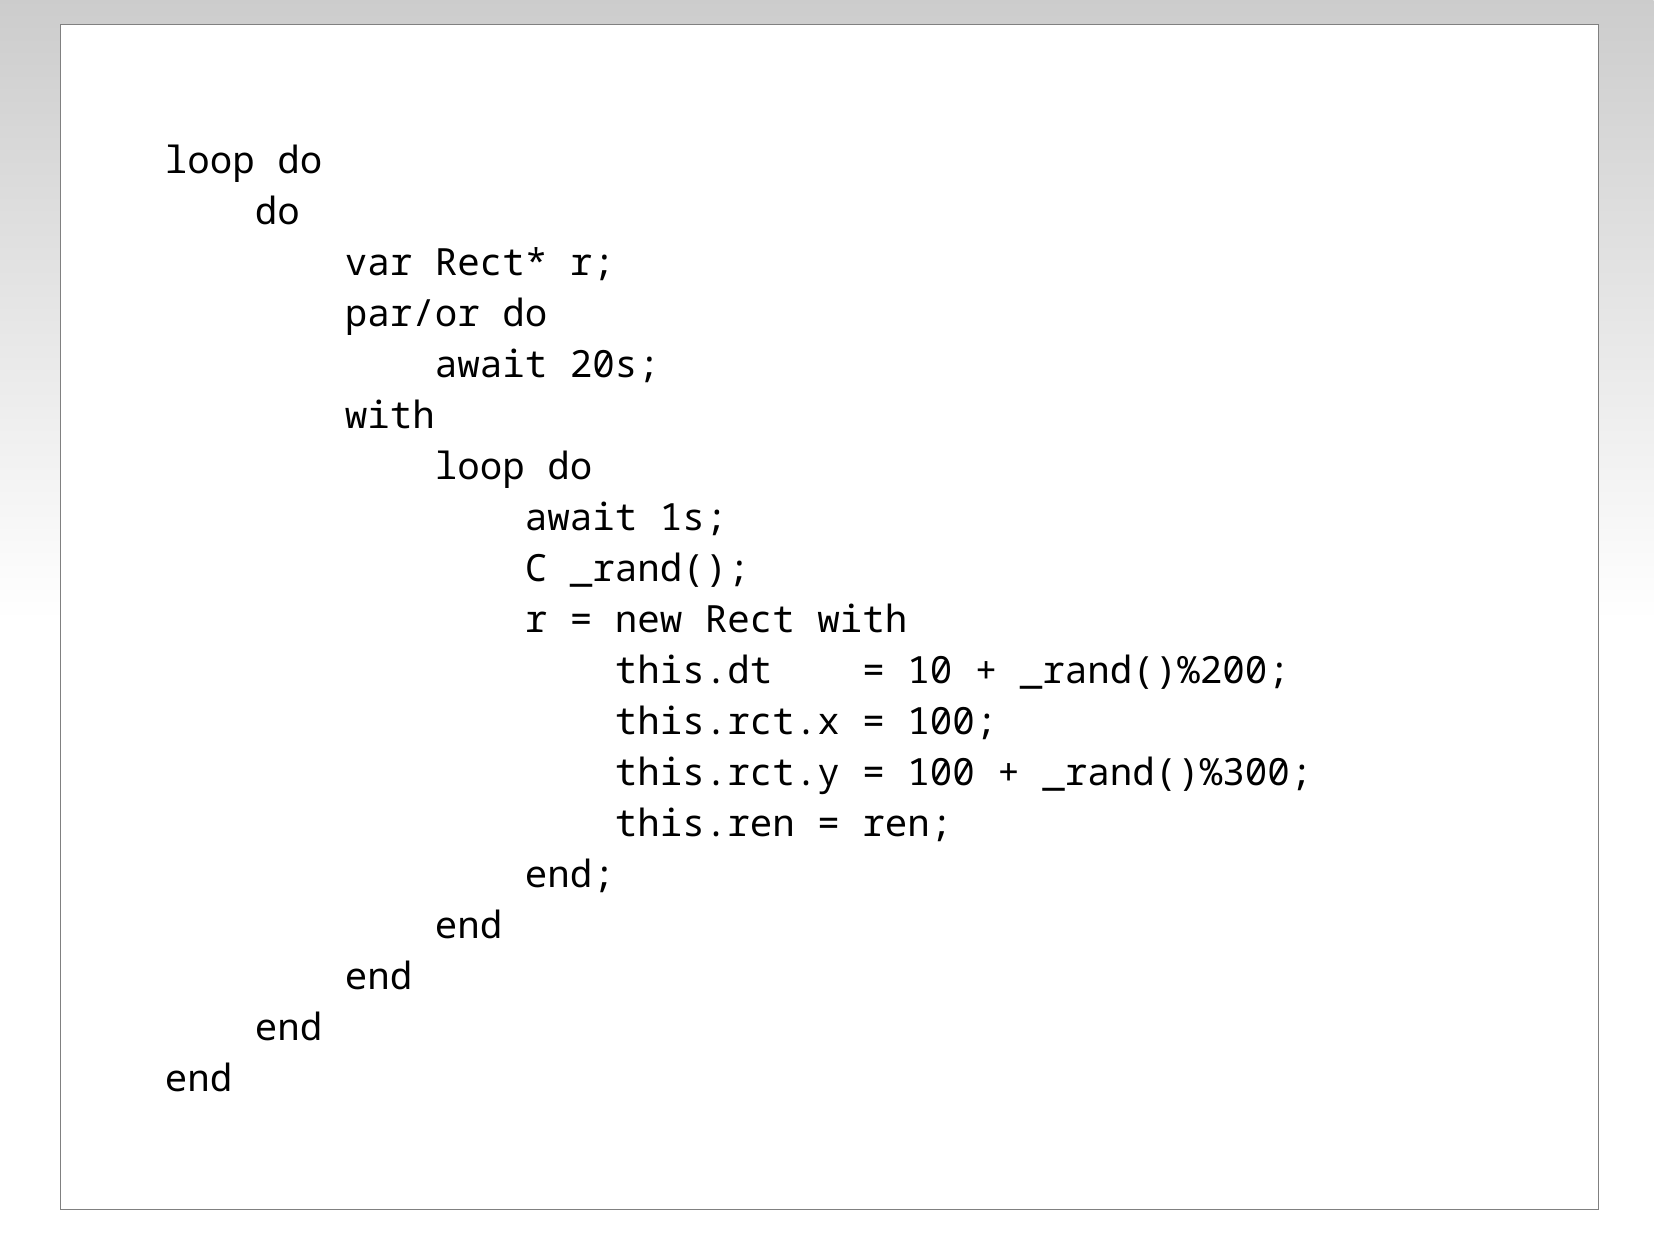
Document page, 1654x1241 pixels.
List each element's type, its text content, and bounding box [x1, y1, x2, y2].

text_box loop do do var Rect* r; par/or do await 20s; with loop do await 1s; C _rand(); r = new Rect with this.dt = 10 + _rand()%200; this.rct.x = 100; this.rct.y = 100 + _rand()%300; this.ren = ren; end; end end end end [60, 24, 1599, 1210]
